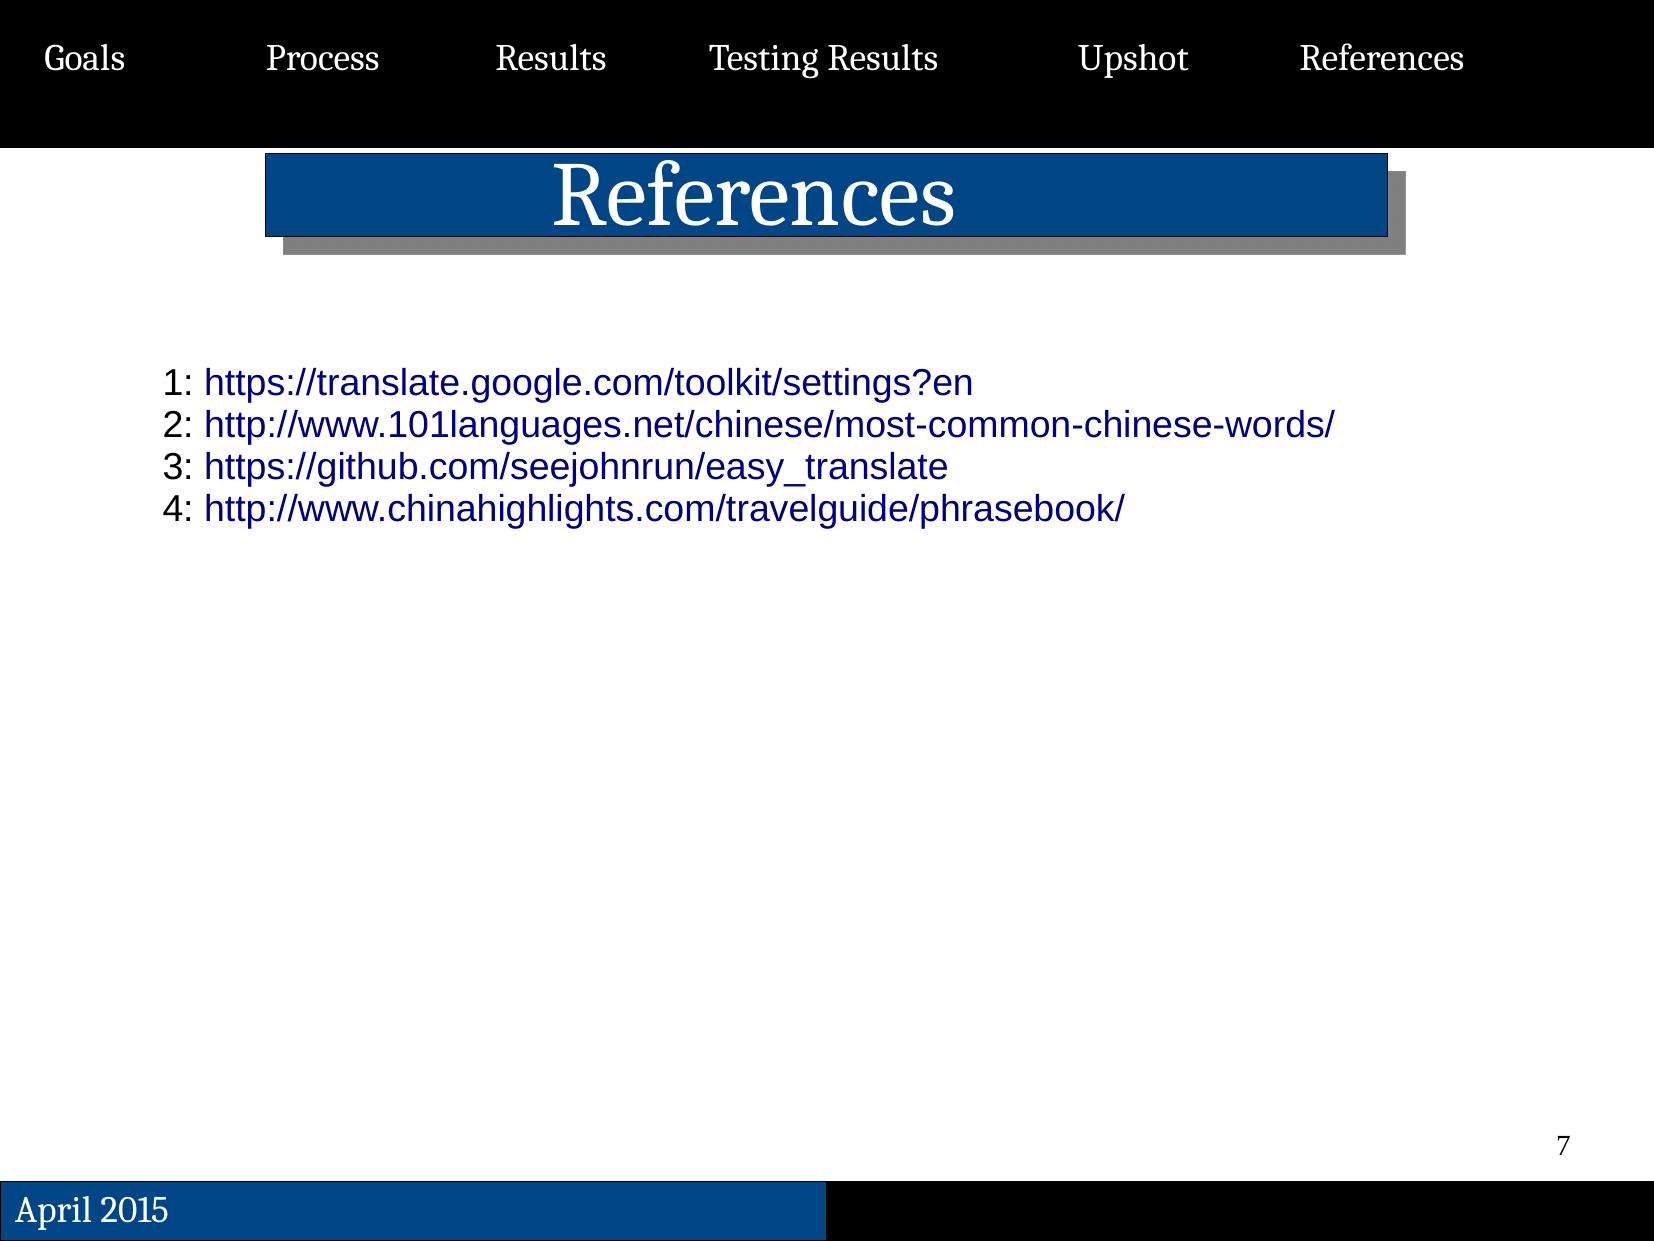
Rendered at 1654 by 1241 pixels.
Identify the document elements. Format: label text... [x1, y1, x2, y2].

text_box [265, 153, 537, 237]
text_box 1: https://translate.google.com/toolkit/settings?en 2: http://www.101languages.net/chinese/most-common-chinese-words/ 3: https://github.com/seejohnrun/easy_translate 4: http://www.chinahighlights.com/travelguide/phrasebook/ [147, 354, 1477, 706]
text_box Goals Process Results Testing Results Upshot References [29, 29, 1649, 89]
text_box [0, 0, 1654, 148]
text_box [0, 1181, 1654, 1241]
text_box April 2015 [0, 1181, 240, 1240]
text_box References [537, 148, 1418, 243]
